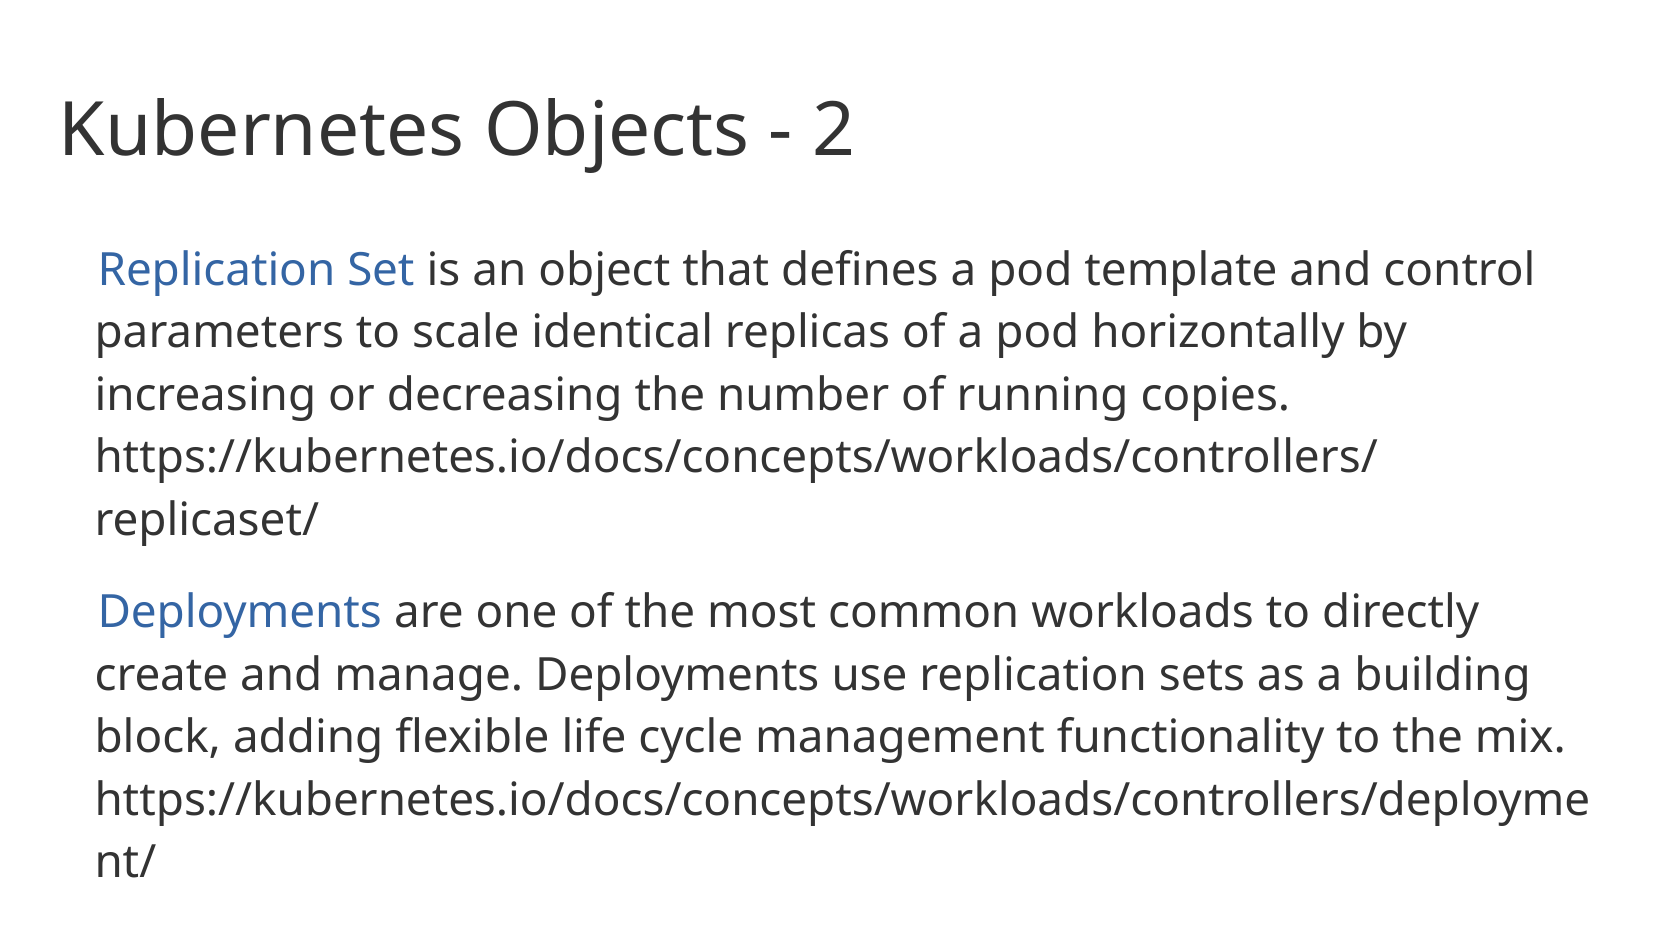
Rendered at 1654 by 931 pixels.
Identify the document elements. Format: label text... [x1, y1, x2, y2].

title Kubernetes Objects - 2 [59, 59, 1595, 178]
list Replication Set is an object that defines a pod template and control parameters to scale identical replicas of a pod horizontally by increasing or decreasing the number of running copies. https://kubernetes.io/docs/concepts/workloads/controllers/replicaset/ Deployments are one of the most common workloads to directly create and manage. Deployments use replication sets as a building block, adding flexible life cycle management functionality to the mix. https://kubernetes.io/docs/concepts/workloads/controllers/deployment/ [59, 236, 1595, 768]
